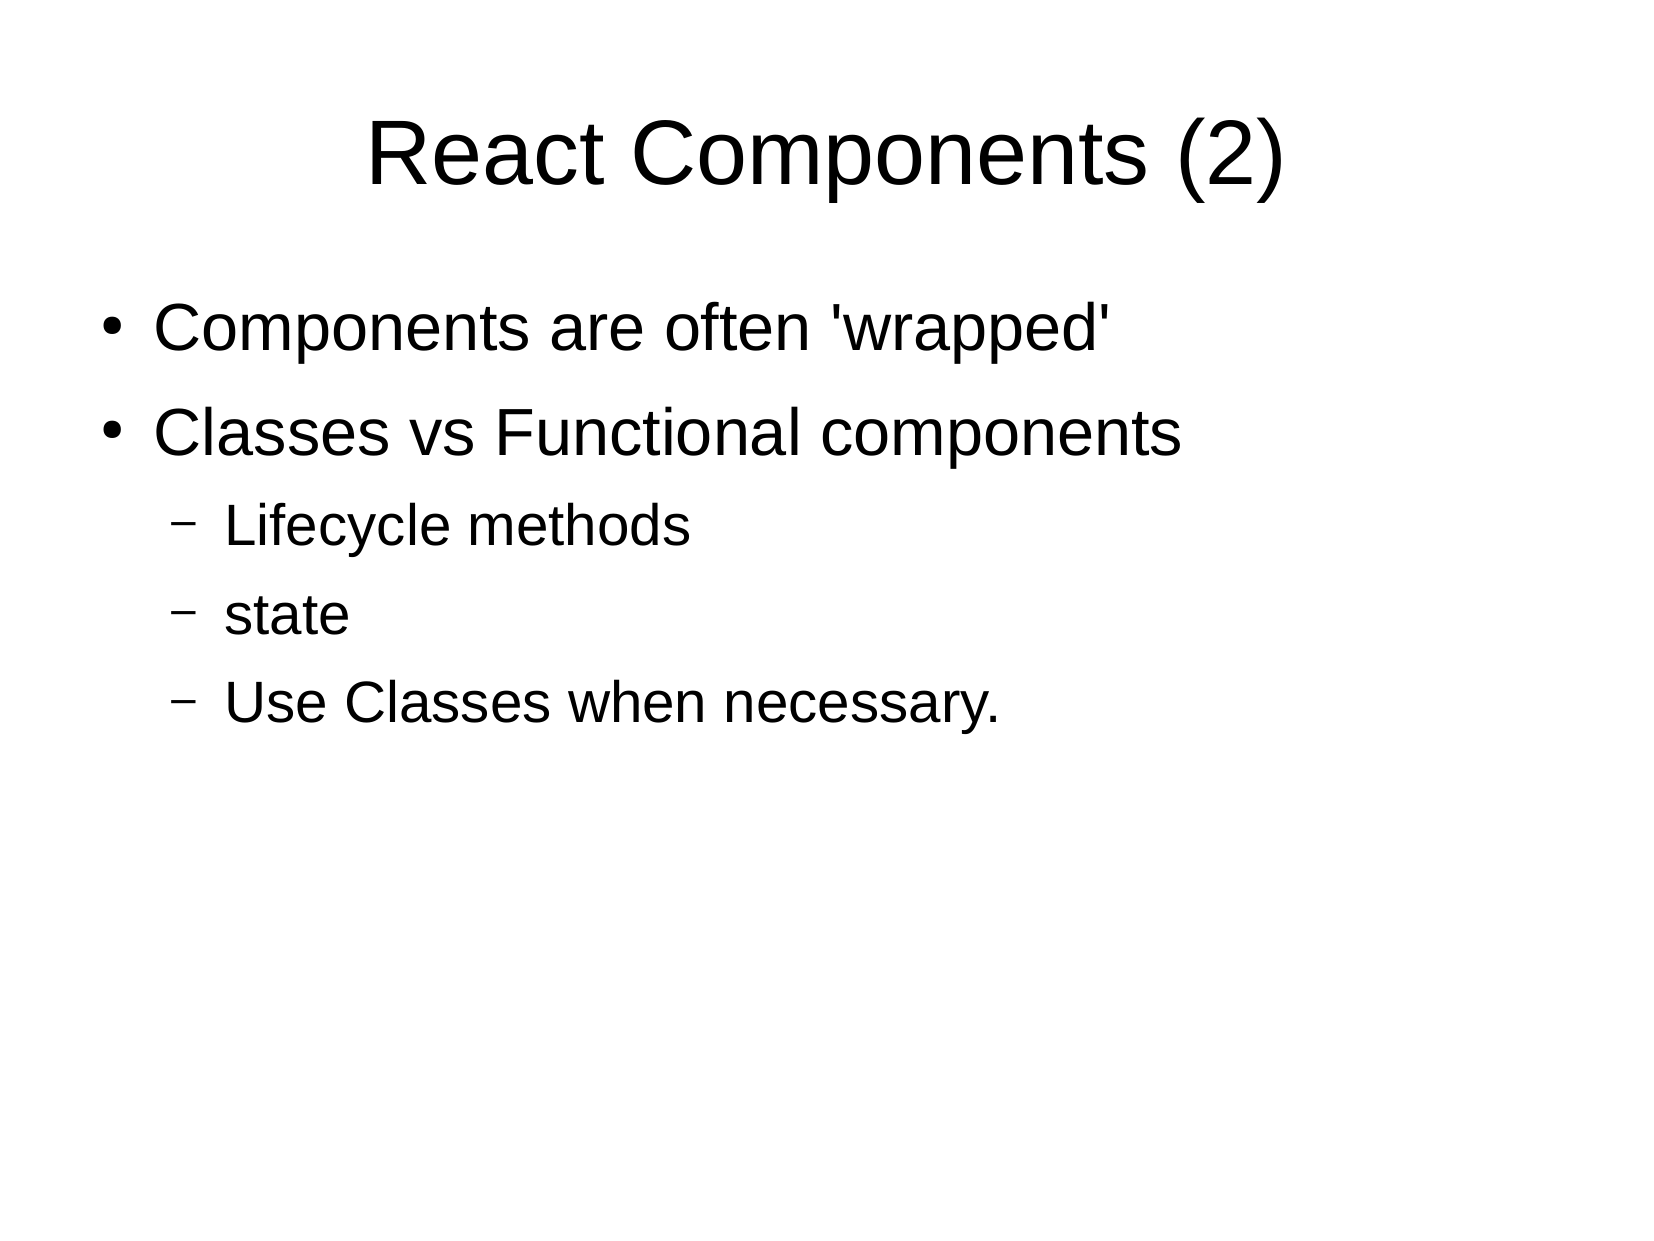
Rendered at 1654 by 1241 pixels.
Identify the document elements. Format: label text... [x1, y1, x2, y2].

title React Components (2) [82, 49, 1571, 257]
list Components are often 'wrapped' Classes vs Functional components Lifecycle methods state Use Classes when necessary. [82, 290, 1571, 1010]
